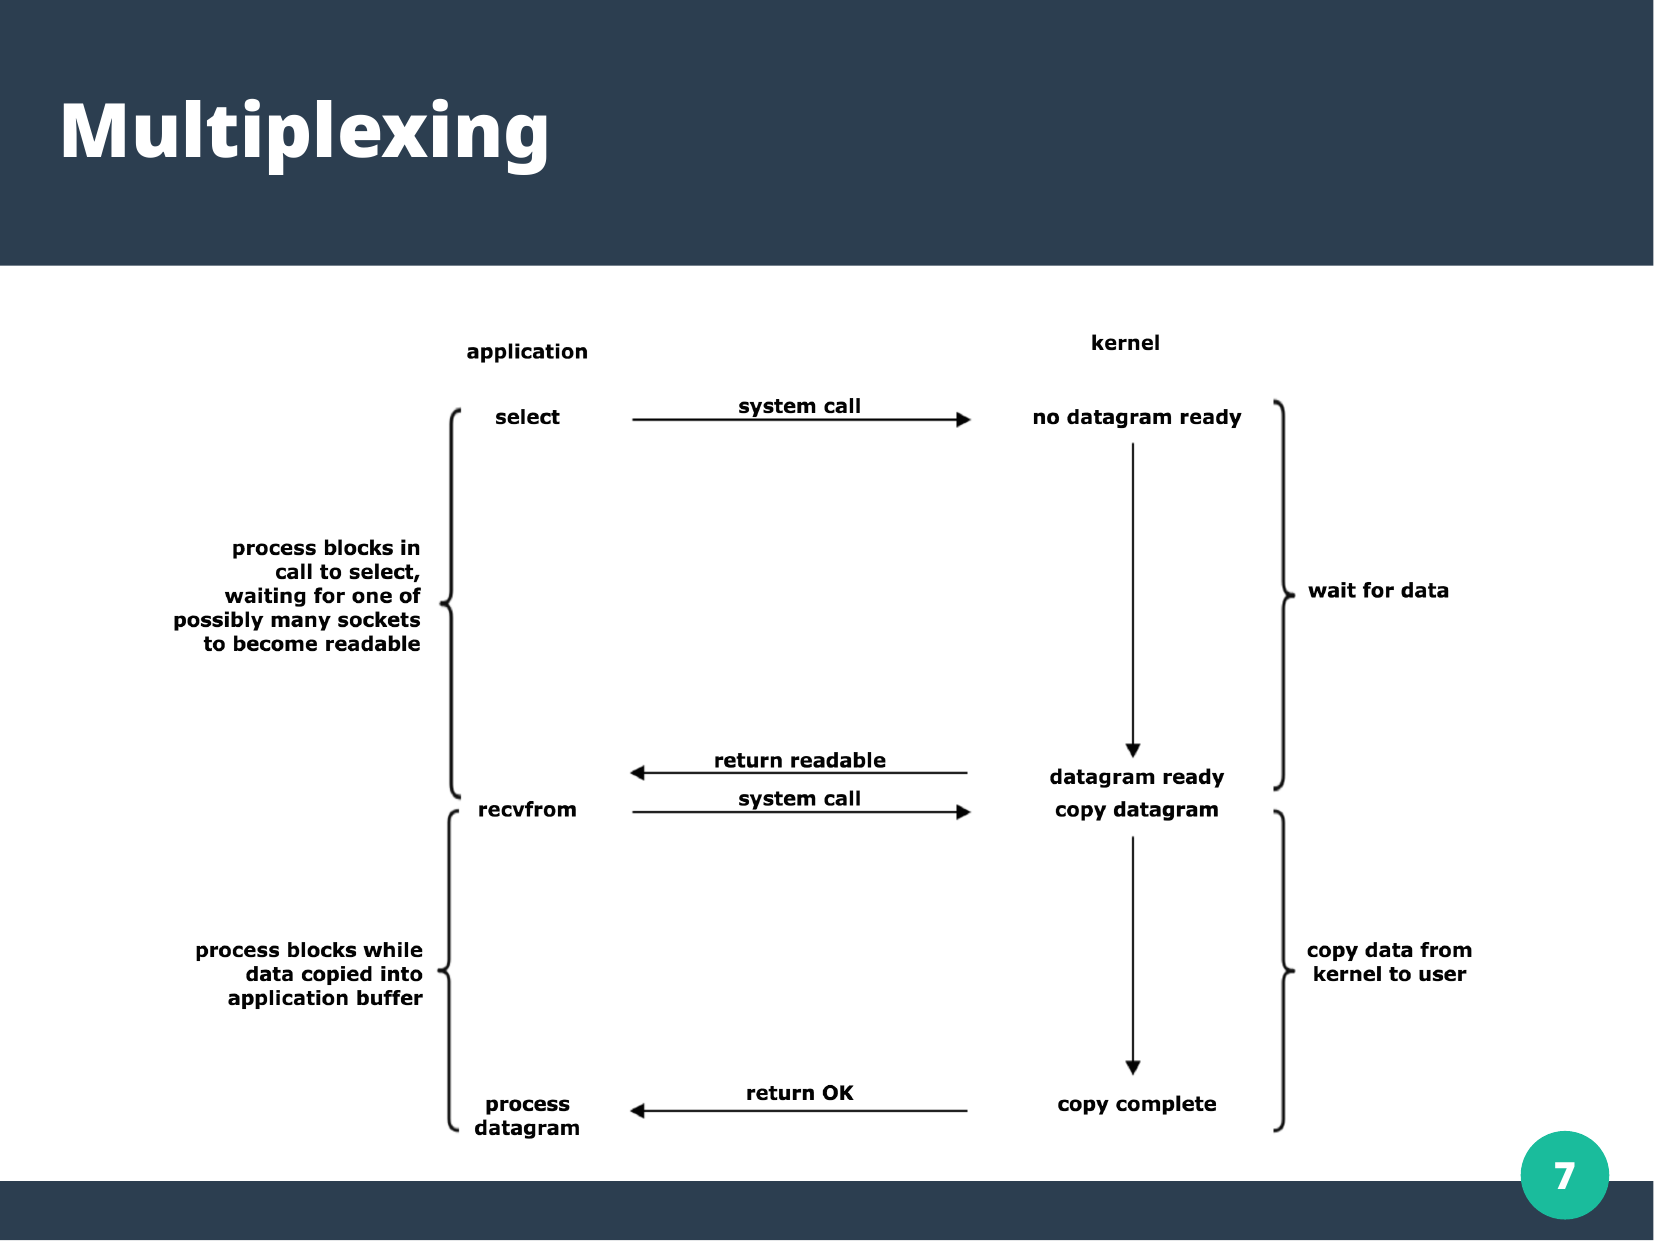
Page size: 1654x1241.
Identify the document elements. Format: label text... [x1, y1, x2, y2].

picture [159, 324, 1495, 1152]
title Multiplexing [59, 49, 1595, 207]
